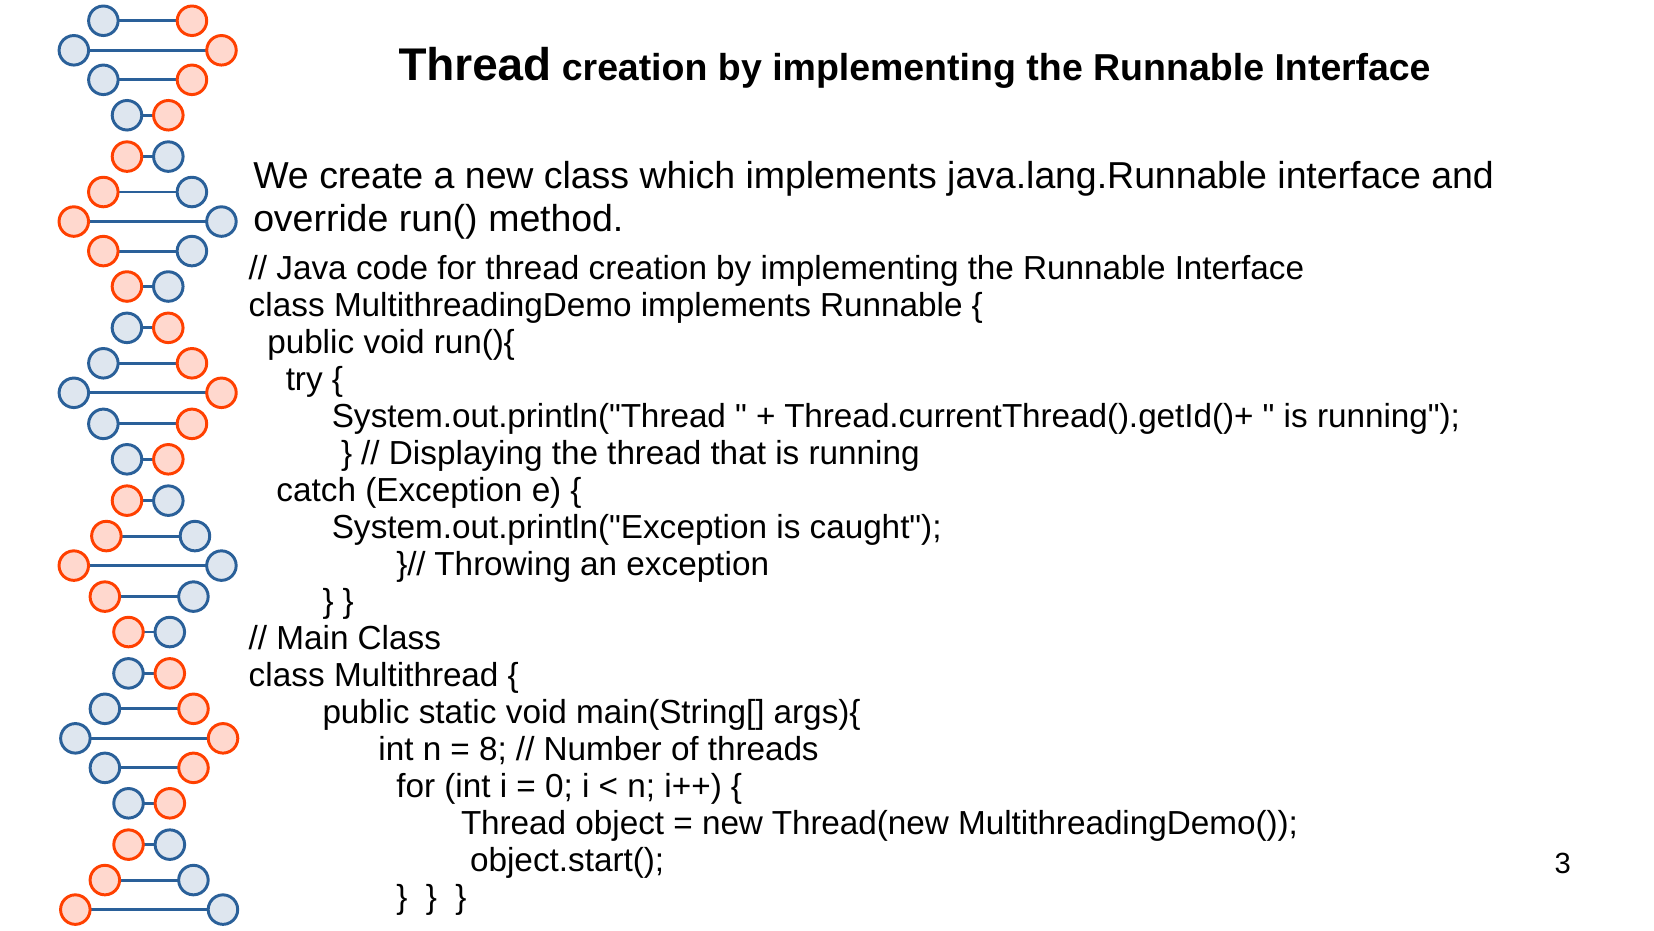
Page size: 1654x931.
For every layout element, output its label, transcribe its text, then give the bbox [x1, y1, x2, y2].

text_box // Java code for thread creation by implementing the Runnable Interface class MultithreadingDemo implements Runnable { public void run(){ try { System.out.println("Thread " + Thread.currentThread().getId()+ " is running"); } // Displaying the thread that is running catch (Exception e) { System.out.println("Exception is caught"); }// Throwing an exception } } // Main Class class Multithread { public static void main(String[] args){ int n = 8; // Number of threads for (int i = 0; i < n; i++) { Thread object = new Thread(new MultithreadingDemo()); object.start(); } } } [233, 241, 1652, 907]
text_box Thread creation by implementing the Runnable Interface [383, 31, 1565, 119]
text_box We create a new class which implements java.lang.Runnable interface and override run() method. [238, 147, 1625, 205]
